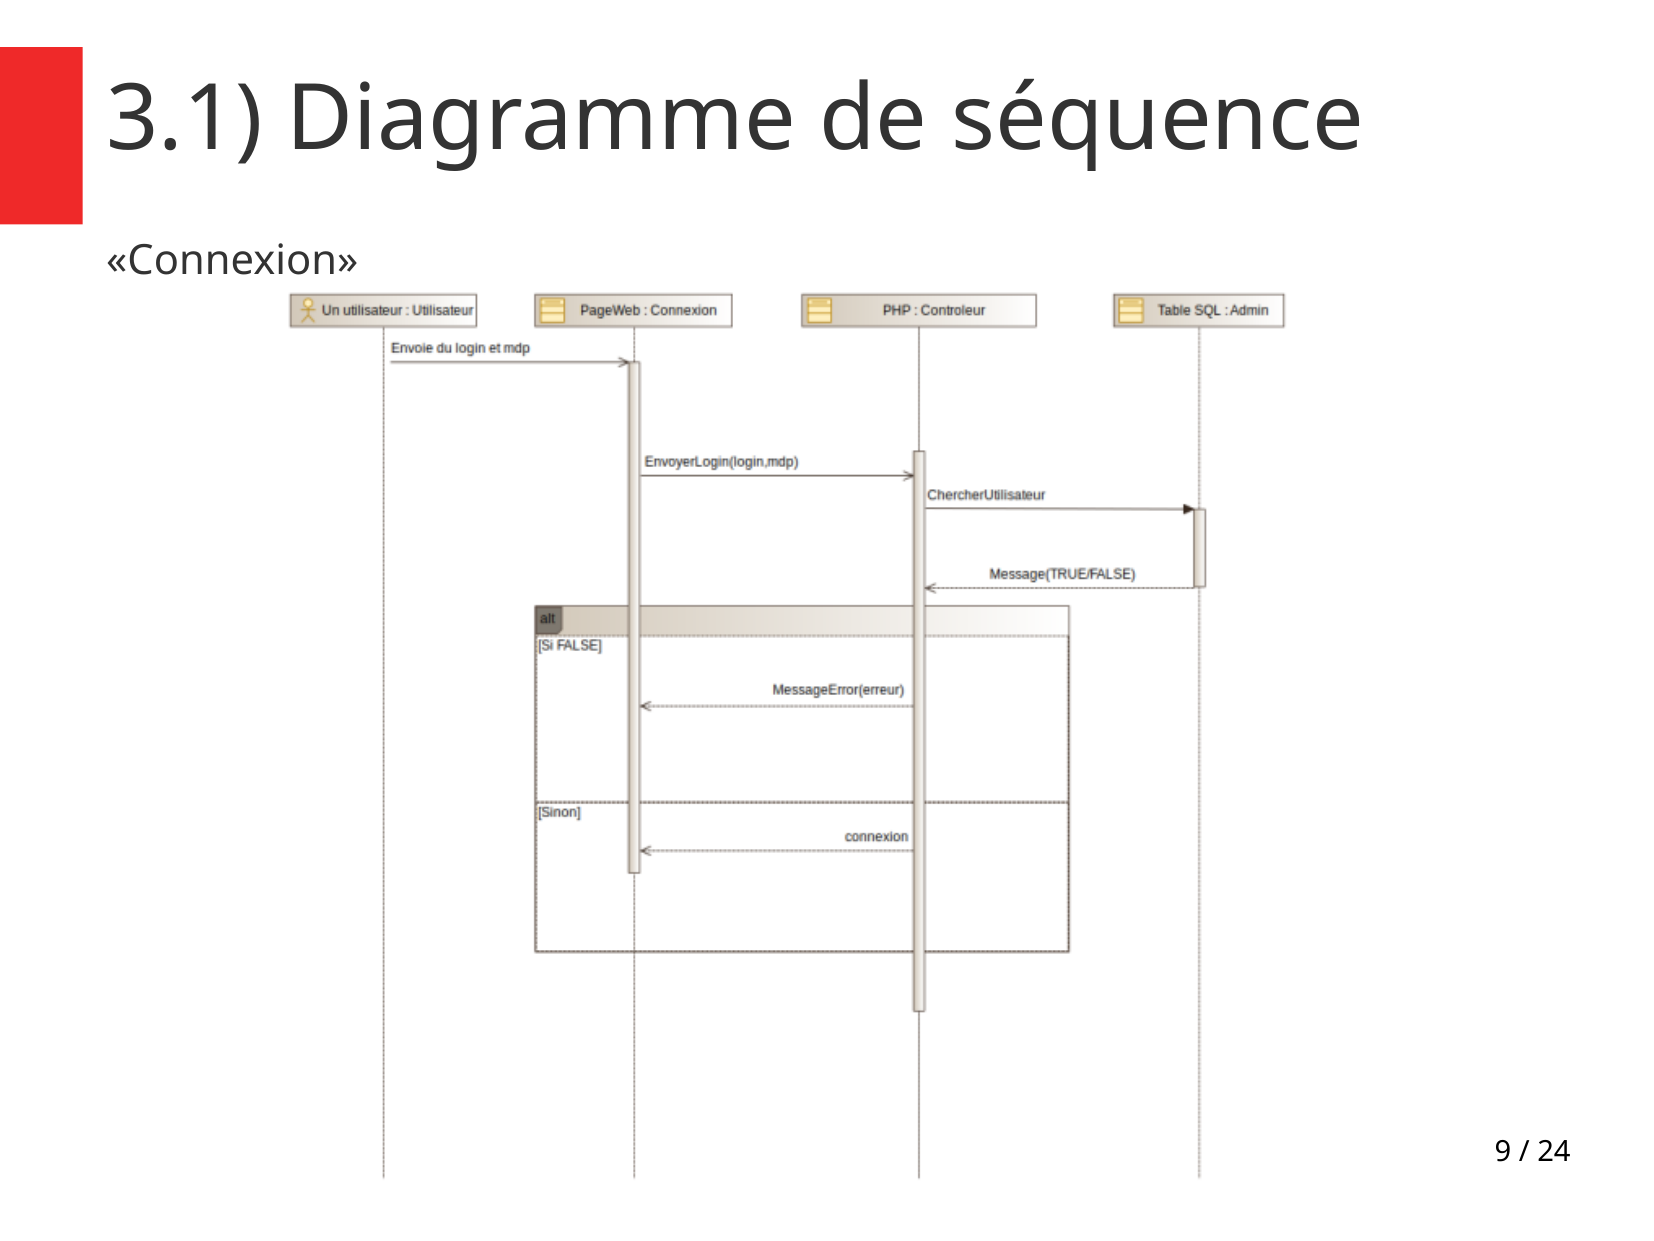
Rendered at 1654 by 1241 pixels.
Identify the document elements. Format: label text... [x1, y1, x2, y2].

picture [279, 283, 1296, 1190]
title 3.1) Diagramme de séquence «Connexion» [106, 69, 1619, 284]
